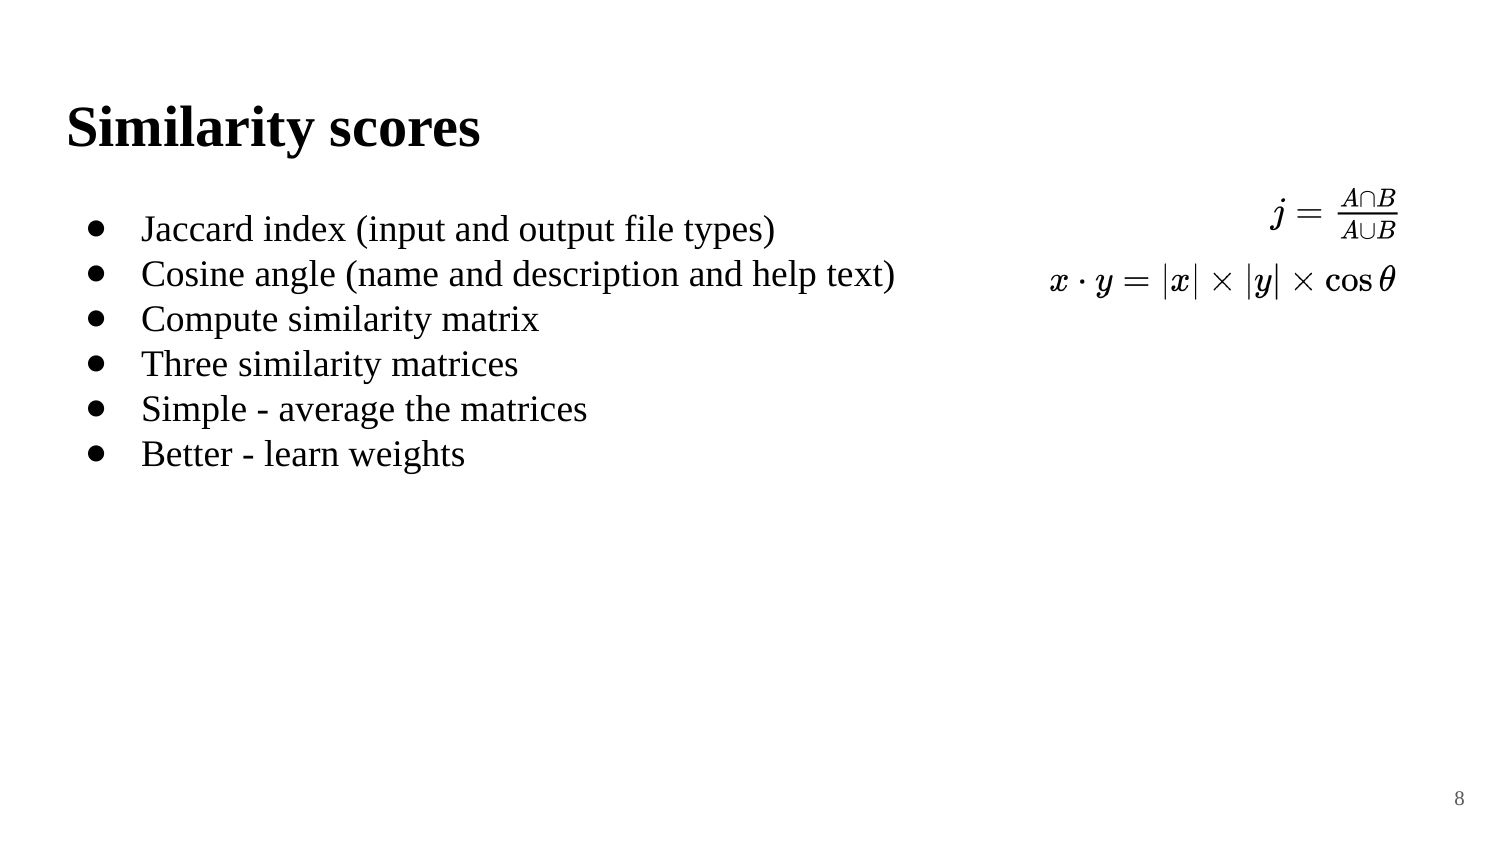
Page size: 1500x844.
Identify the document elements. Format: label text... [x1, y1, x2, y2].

picture [1270, 184, 1402, 243]
slide_number <number> [1389, 764, 1480, 830]
picture [1048, 259, 1396, 304]
list Jaccard index (input and output file types) Cosine angle (name and description and help text) Compute similarity matrix Three similarity matrices Simple - average the matrices Better - learn weights [51, 189, 1449, 750]
title Similarity scores [51, 72, 1449, 167]
